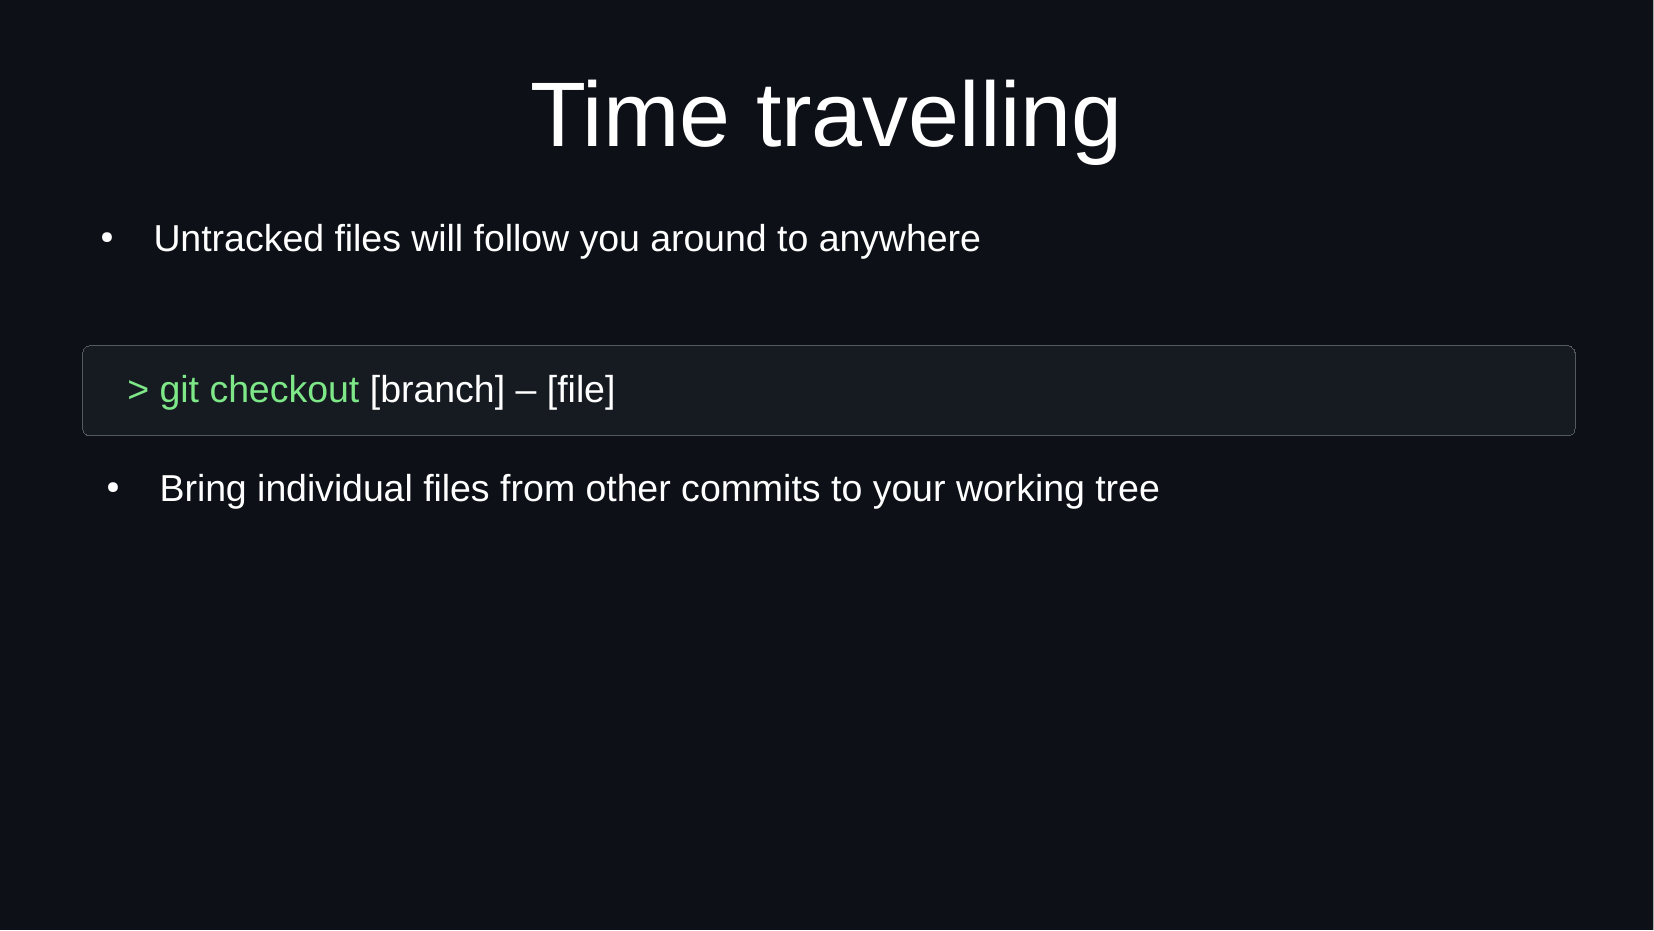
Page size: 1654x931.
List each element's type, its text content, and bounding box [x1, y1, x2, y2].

list Bring individual files from other commits to your working tree [88, 467, 1577, 549]
text_box [82, 345, 1576, 436]
text_box > git checkout [branch] – [file] [112, 360, 1576, 460]
title Time travelling [82, 37, 1571, 193]
list Untracked files will follow you around to anywhere [82, 217, 1463, 301]
